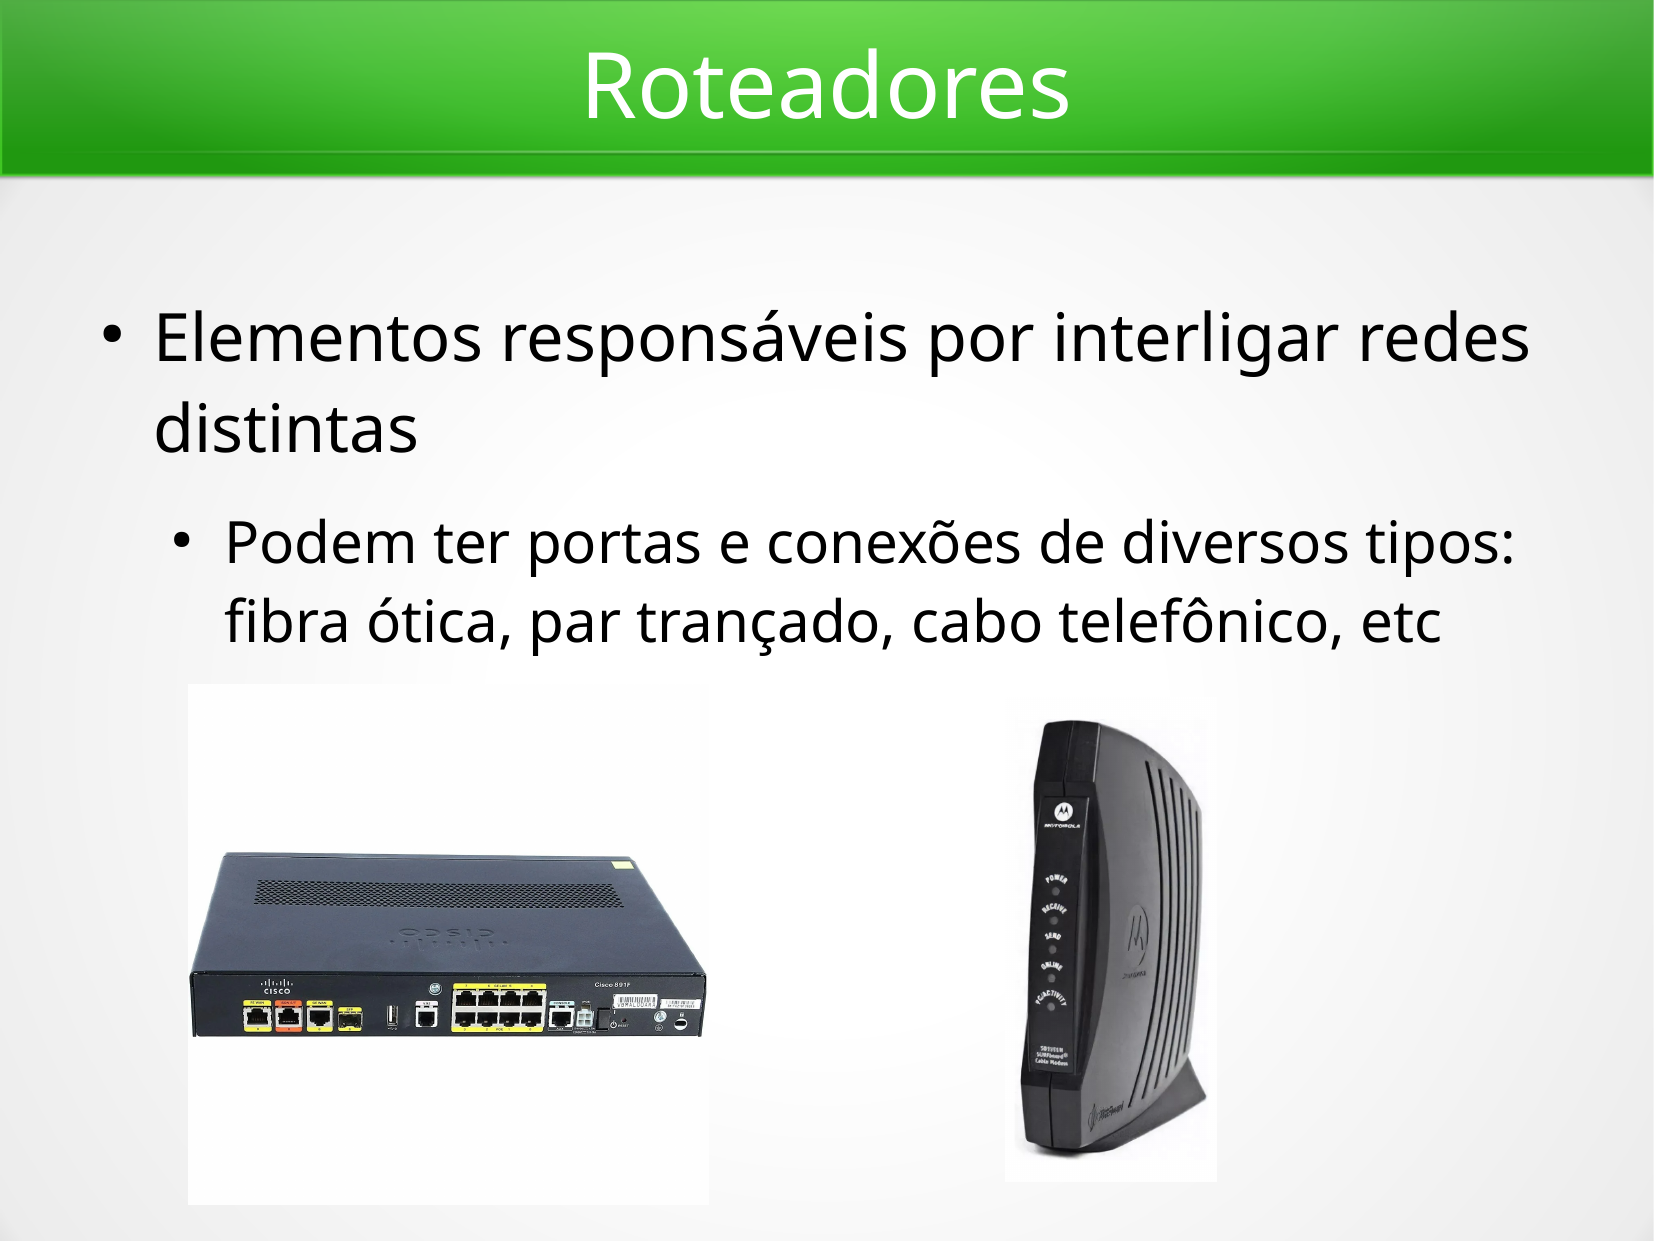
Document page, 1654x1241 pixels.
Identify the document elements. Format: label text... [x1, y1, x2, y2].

picture [0, 0, 1654, 1241]
list Elementos responsáveis por interligar redes distintas Podem ter portas e conexões de diversos tipos: fibra ótica, par trançado, cabo telefônico, etc [82, 290, 1571, 1010]
title Roteadores [82, 11, 1571, 154]
